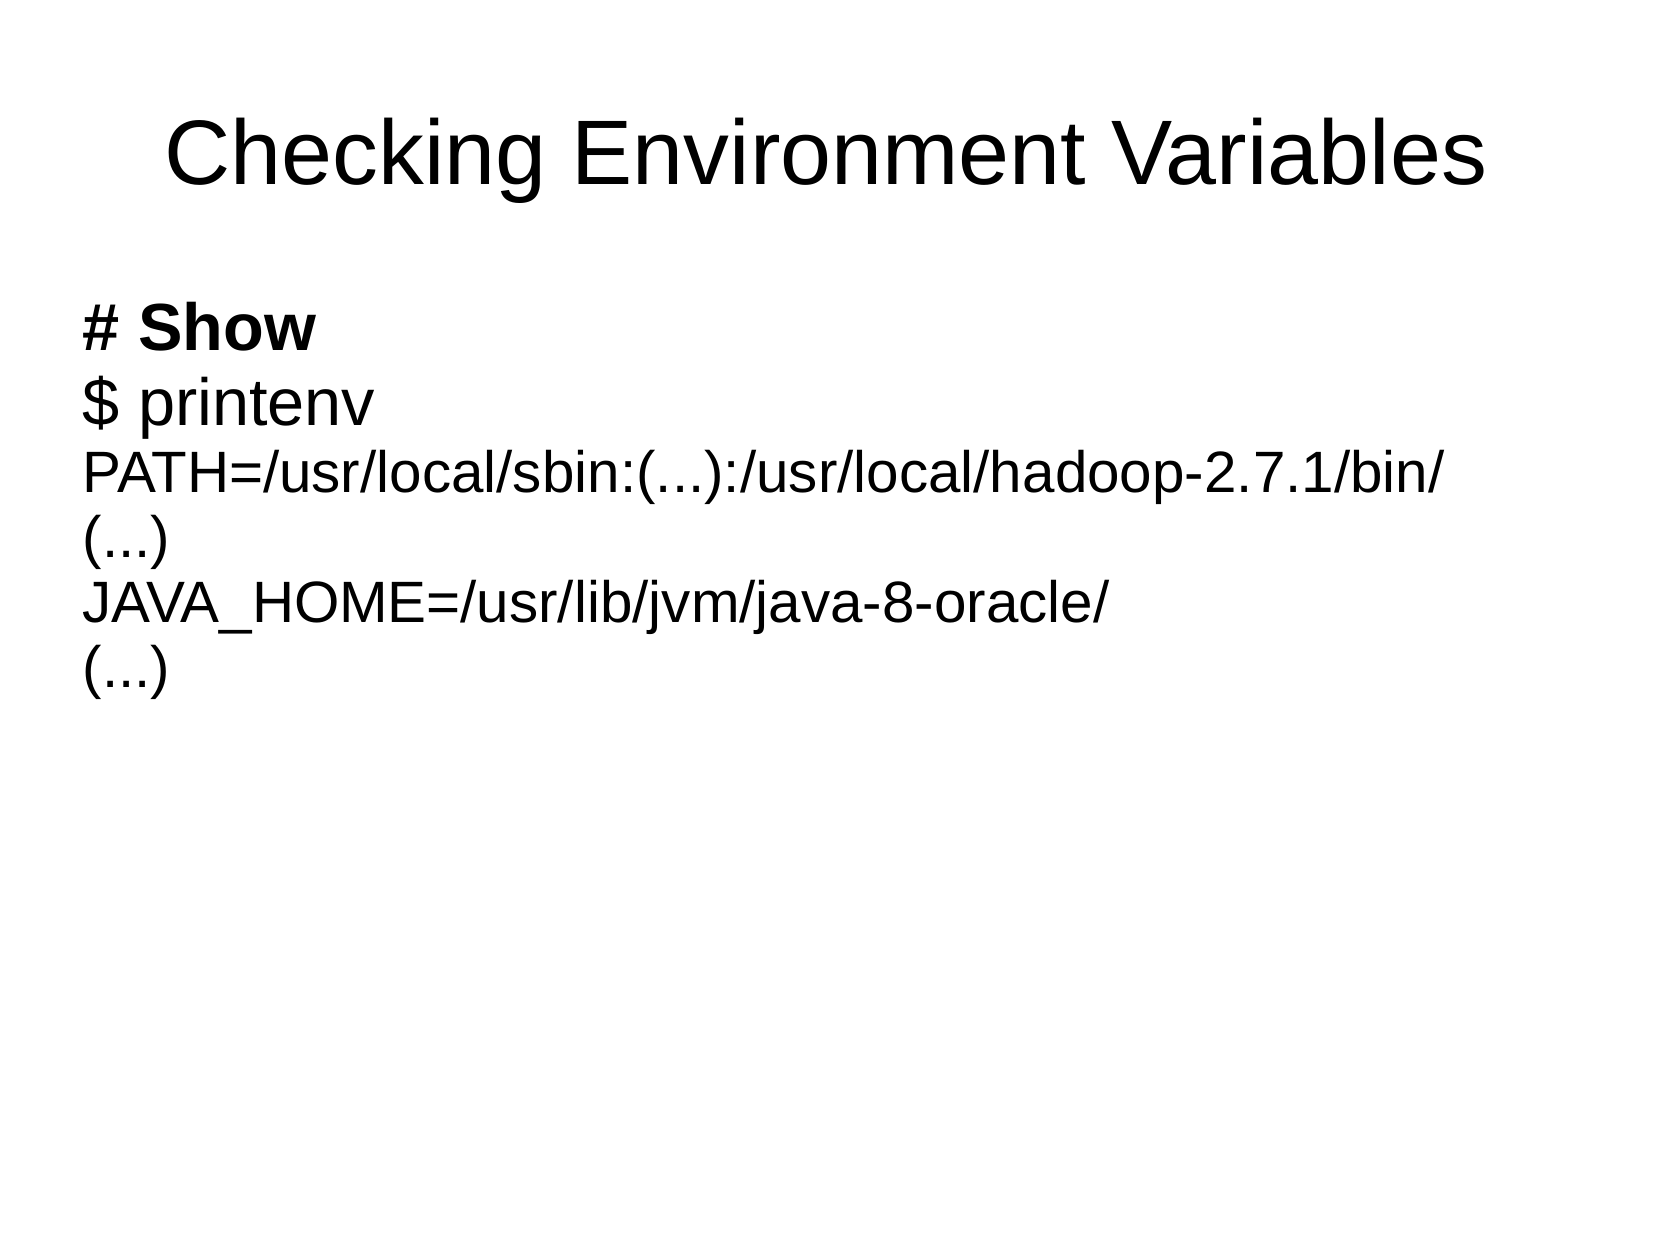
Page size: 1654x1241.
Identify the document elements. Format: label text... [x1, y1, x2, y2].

title Checking Environment Variables [82, 49, 1571, 257]
subtitle # Show $ printenv PATH=/usr/local/sbin:(...):/usr/local/hadoop-2.7.1/bin/ (...) JAVA_HOME=/usr/lib/jvm/java-8-oracle/ (...) [82, 290, 1571, 1010]
